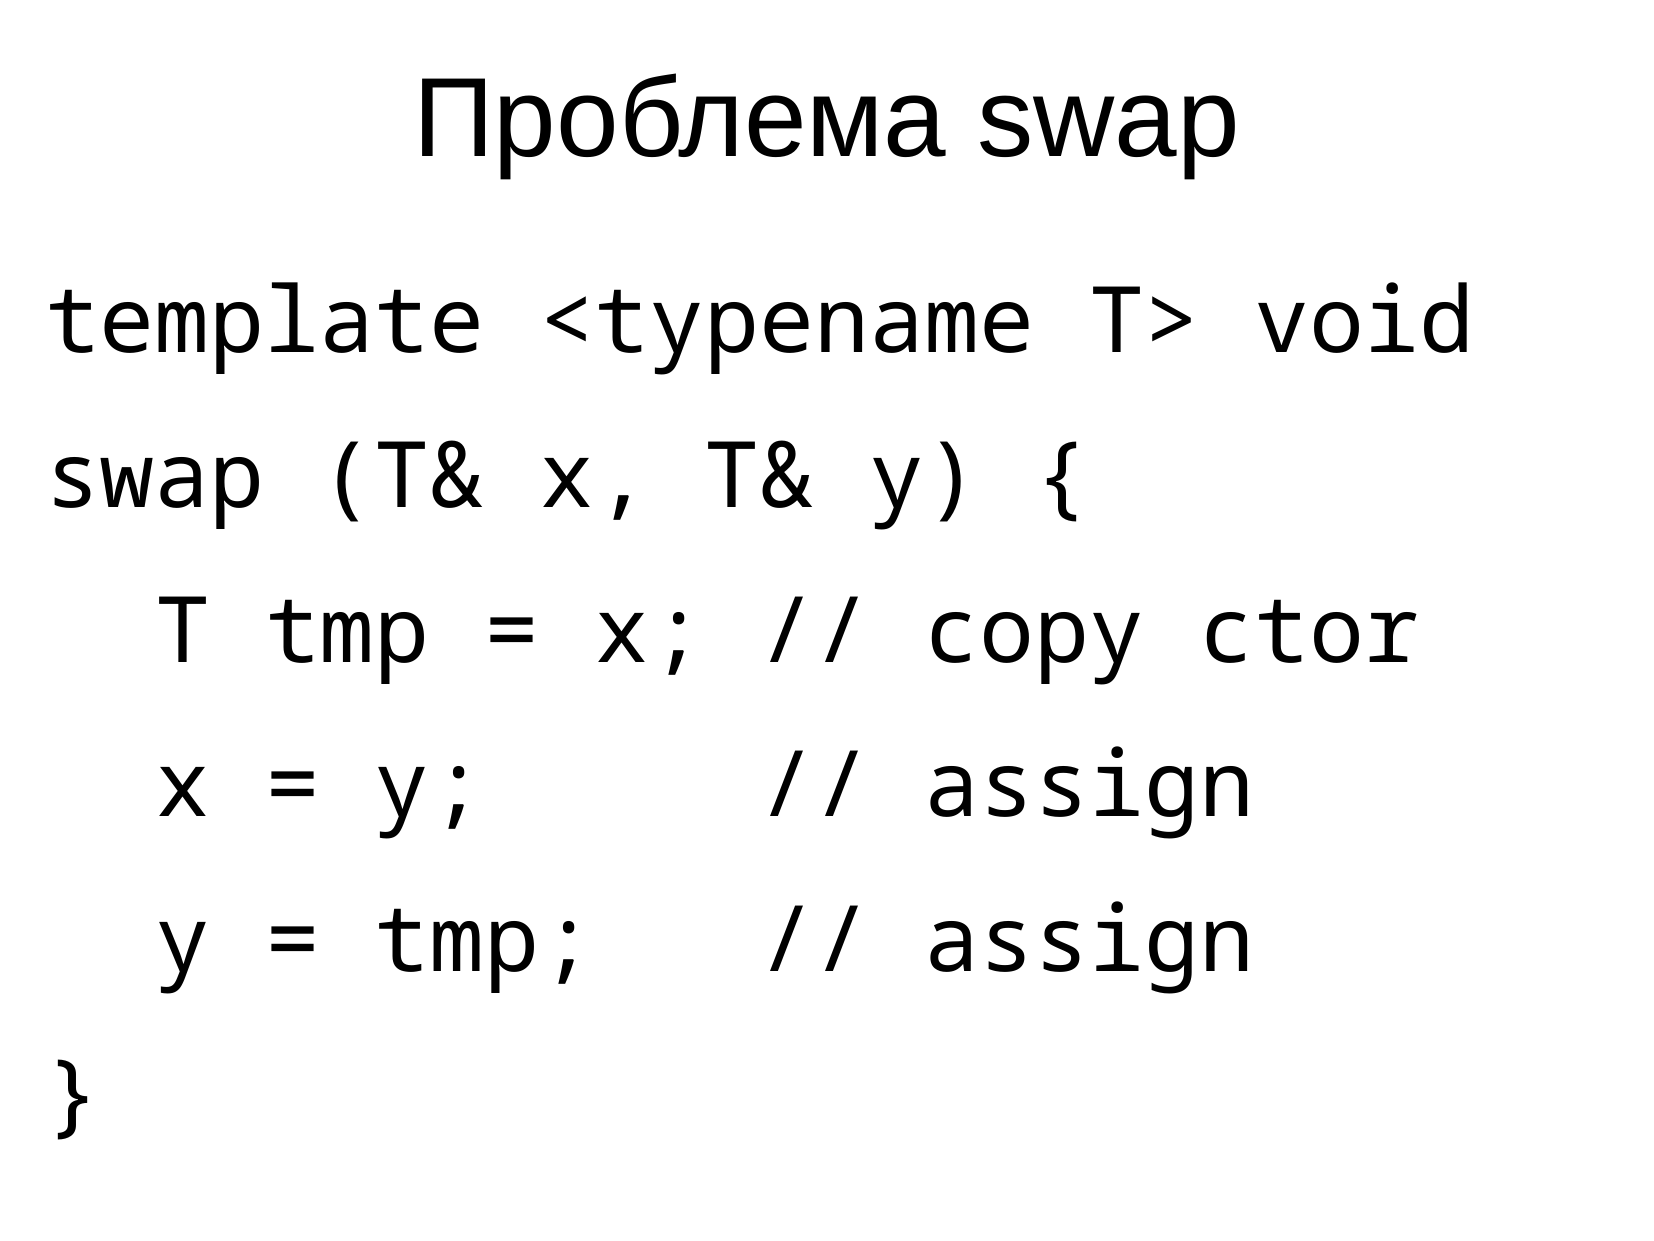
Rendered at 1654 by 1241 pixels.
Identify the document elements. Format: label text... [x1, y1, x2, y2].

title Проблема swap [82, 13, 1571, 222]
list template <typename T> void swap (T& x, T& y) { T tmp = x; // copy ctor x = y; // assign y = tmp; // assign } [45, 255, 1583, 1186]
